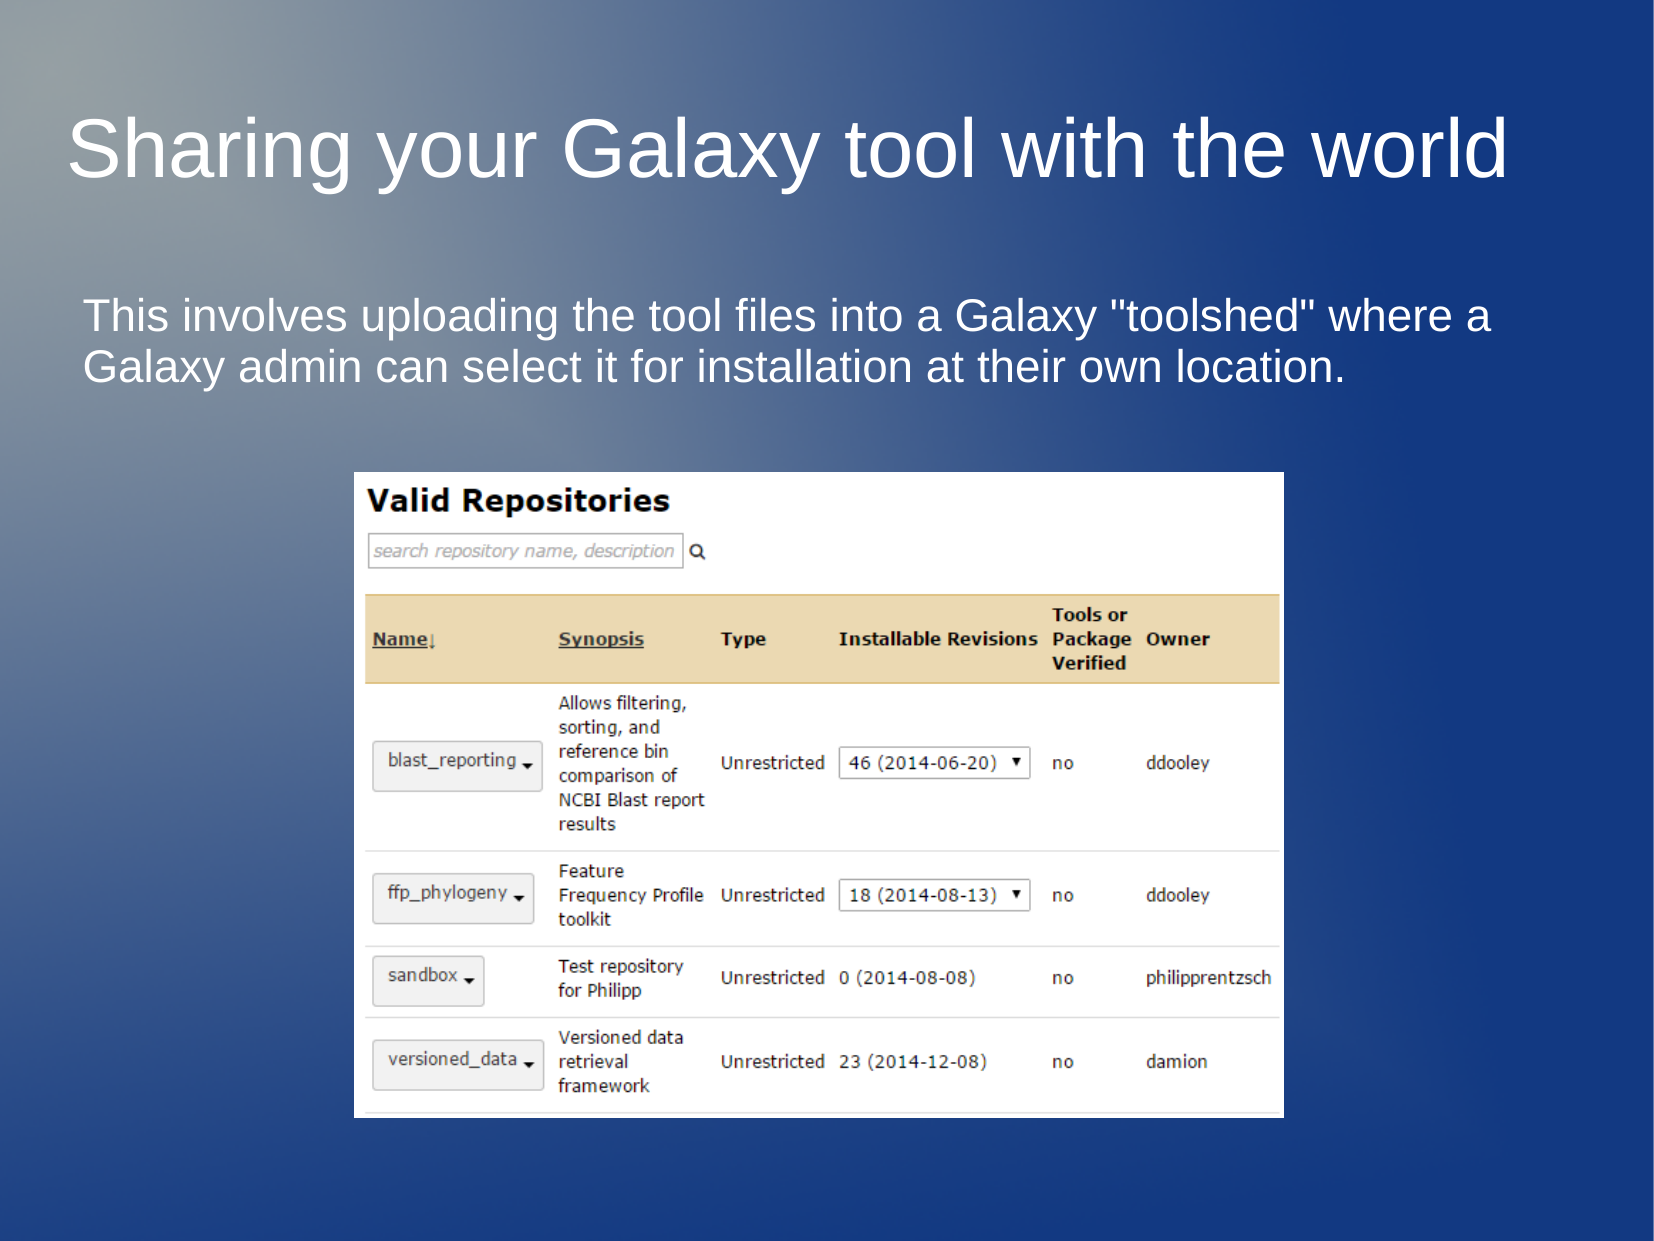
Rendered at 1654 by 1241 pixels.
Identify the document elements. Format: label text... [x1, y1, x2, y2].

title Sharing your Galaxy tool with the world [45, 45, 1534, 253]
list This involves uploading the tool files into a Galaxy "toolshed" where a Galaxy admin can select it for installation at their own location. [82, 290, 1571, 1109]
picture [0, 0, 1654, 1241]
